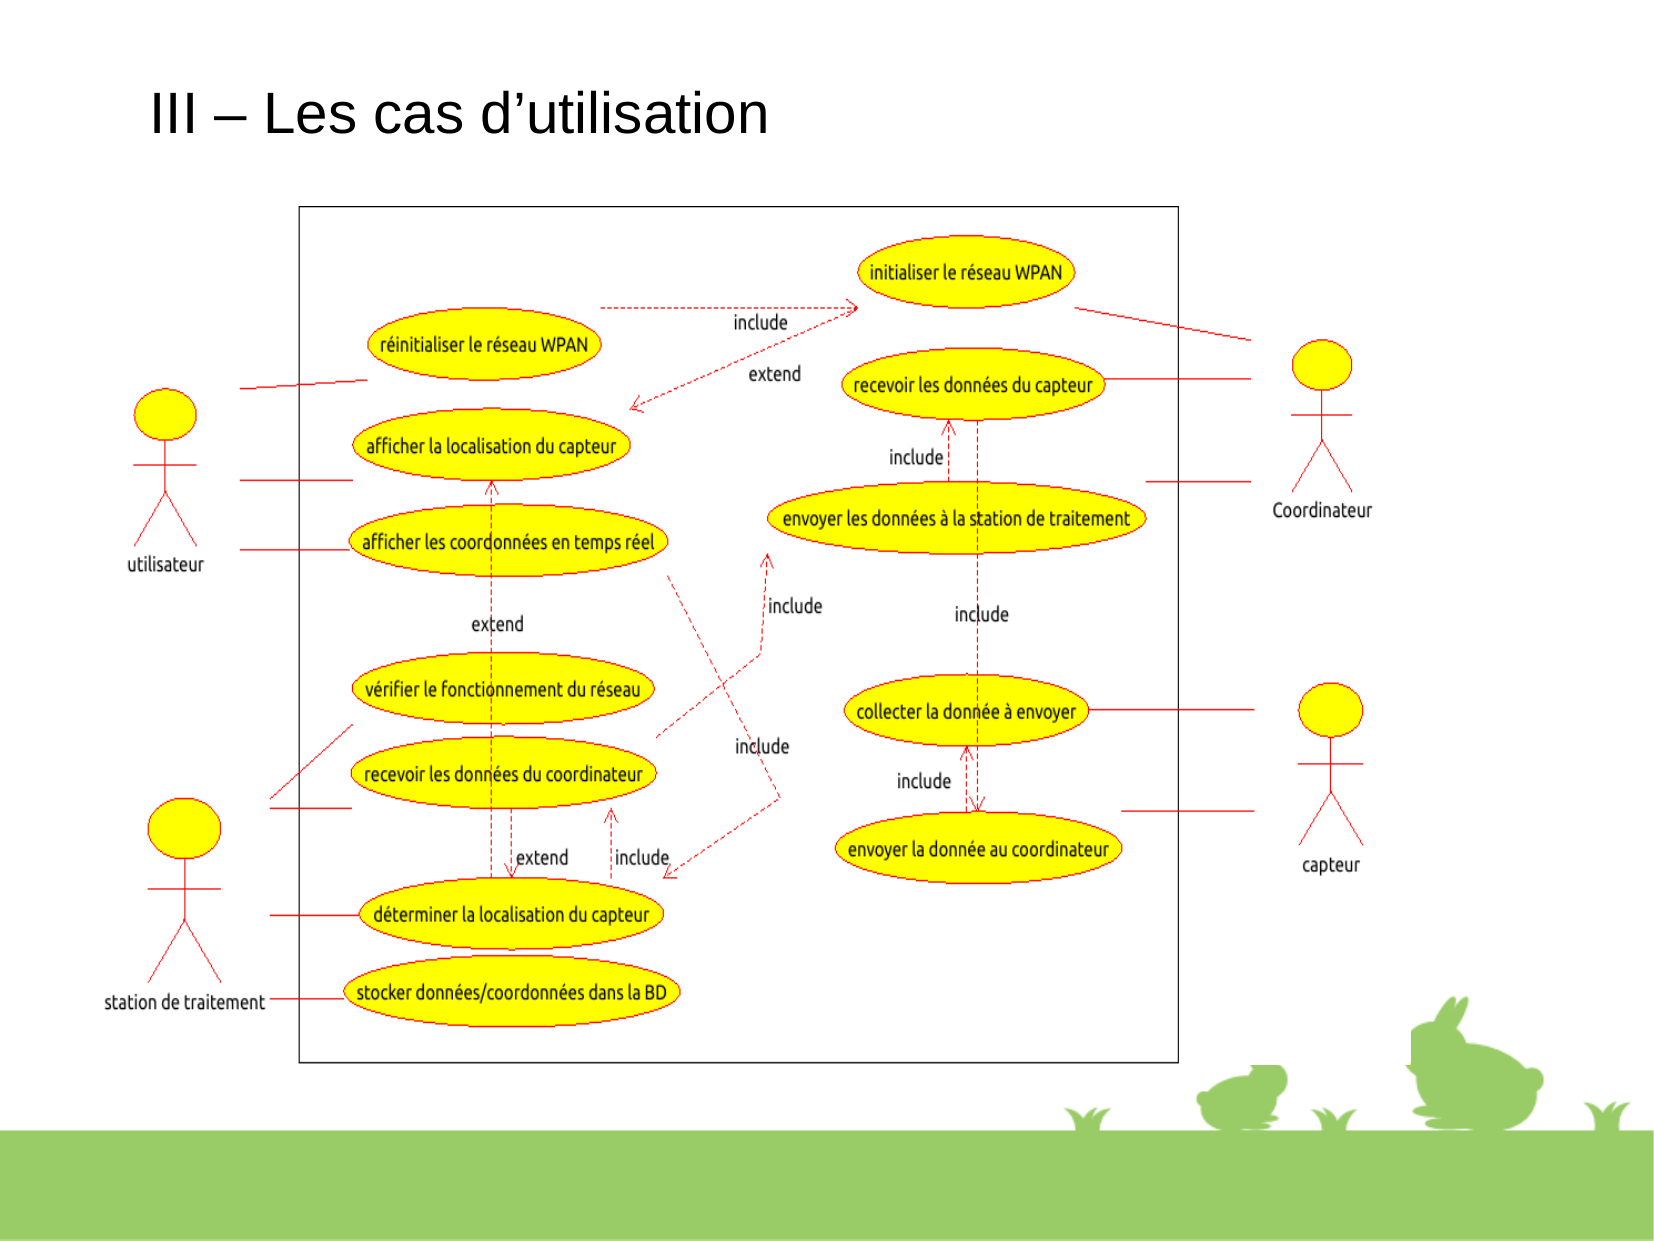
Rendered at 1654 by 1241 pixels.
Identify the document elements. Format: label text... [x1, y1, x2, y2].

text_box III – Les cas d’utilisation [135, 73, 1606, 196]
picture [0, 0, 1654, 1241]
